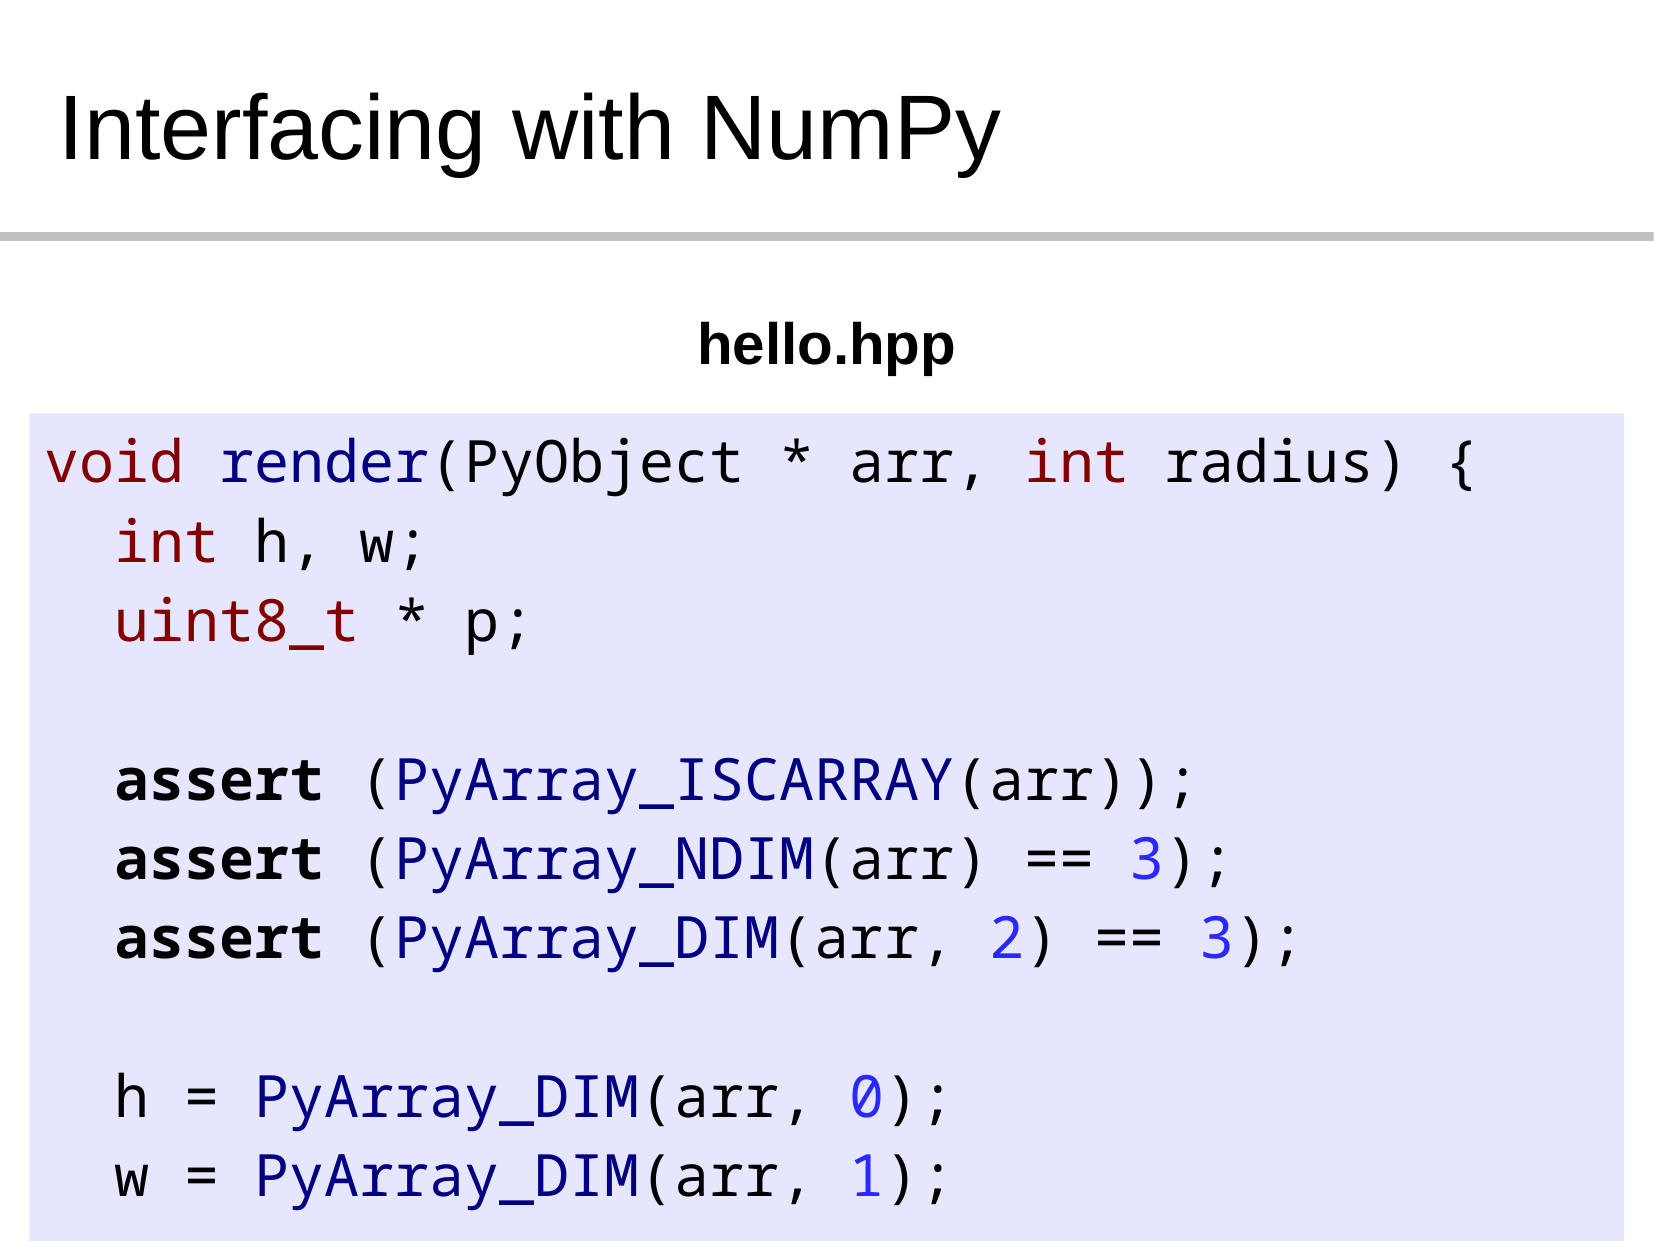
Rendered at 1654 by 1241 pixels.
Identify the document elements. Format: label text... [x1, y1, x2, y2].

title Interfacing with NumPy [59, 49, 1595, 207]
text_box void render(PyObject * arr, int radius) { int h, w; uint8_t * p; assert (PyArray_ISCARRAY(arr)); assert (PyArray_NDIM(arr) == 3); assert (PyArray_DIM(arr, 2) == 3); h = PyArray_DIM(arr, 0); w = PyArray_DIM(arr, 1); p = (uint8_t*)((PyArrayObject*)arr)->data; [29, 413, 1625, 1186]
text_box hello.hpp [88, 304, 1565, 384]
